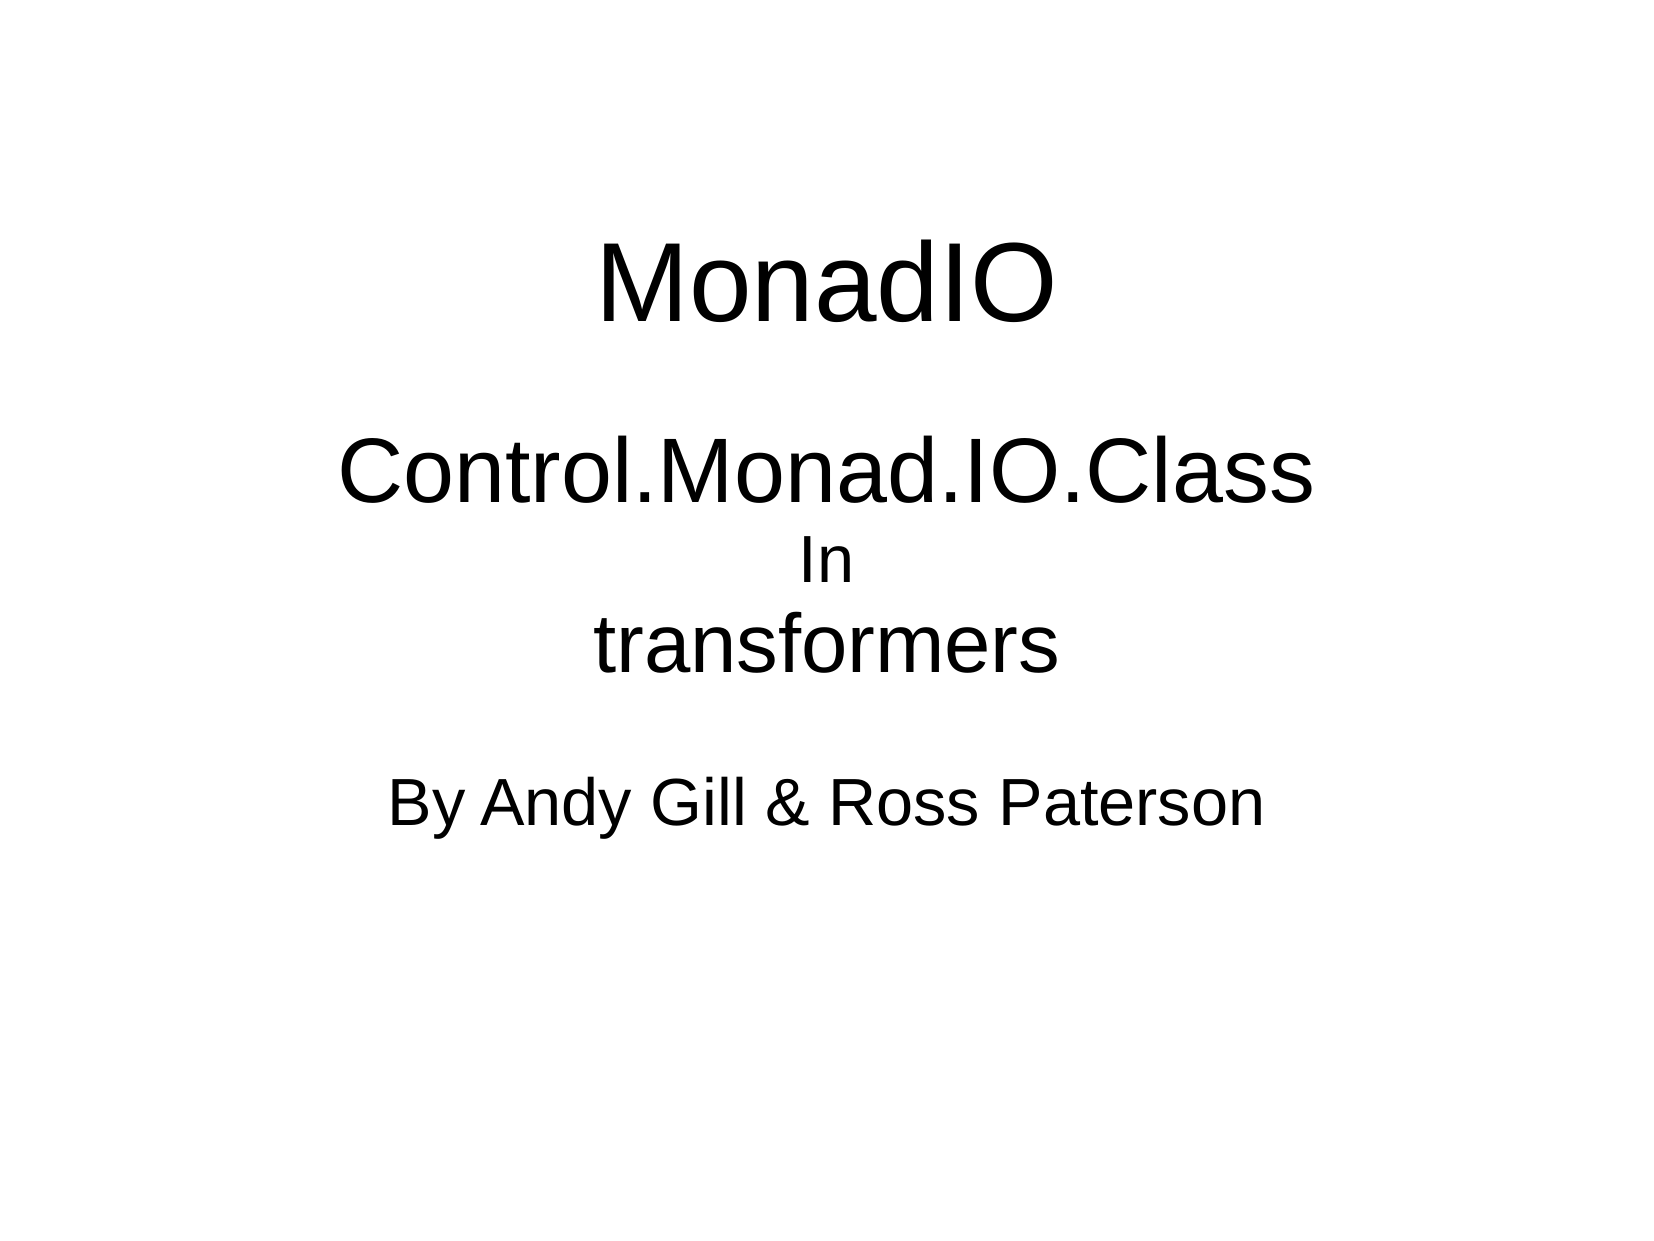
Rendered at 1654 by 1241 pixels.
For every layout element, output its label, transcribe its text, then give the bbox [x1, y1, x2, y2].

subtitle MonadIO Control.Monad.IO.Class In transformers By Andy Gill & Ross Paterson [82, 49, 1571, 1010]
